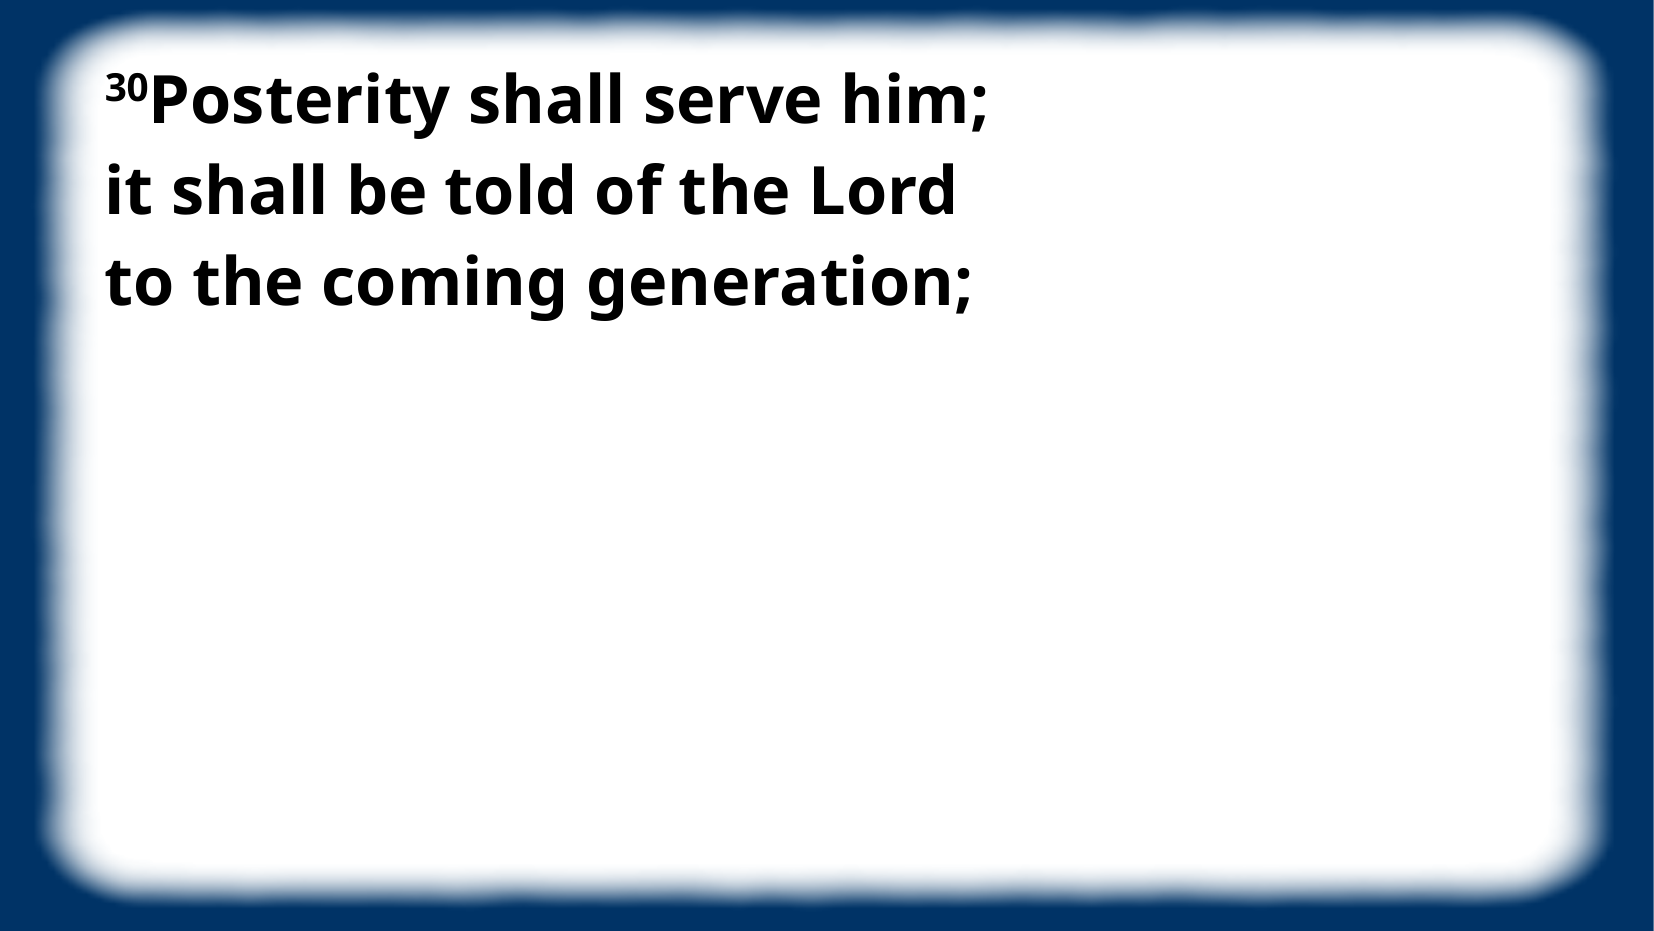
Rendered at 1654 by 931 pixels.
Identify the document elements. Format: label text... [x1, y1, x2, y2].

picture [0, 0, 1654, 931]
text_box 30Posterity shall serve him; it shall be told of the Lord to the coming generation; [90, 45, 1561, 327]
